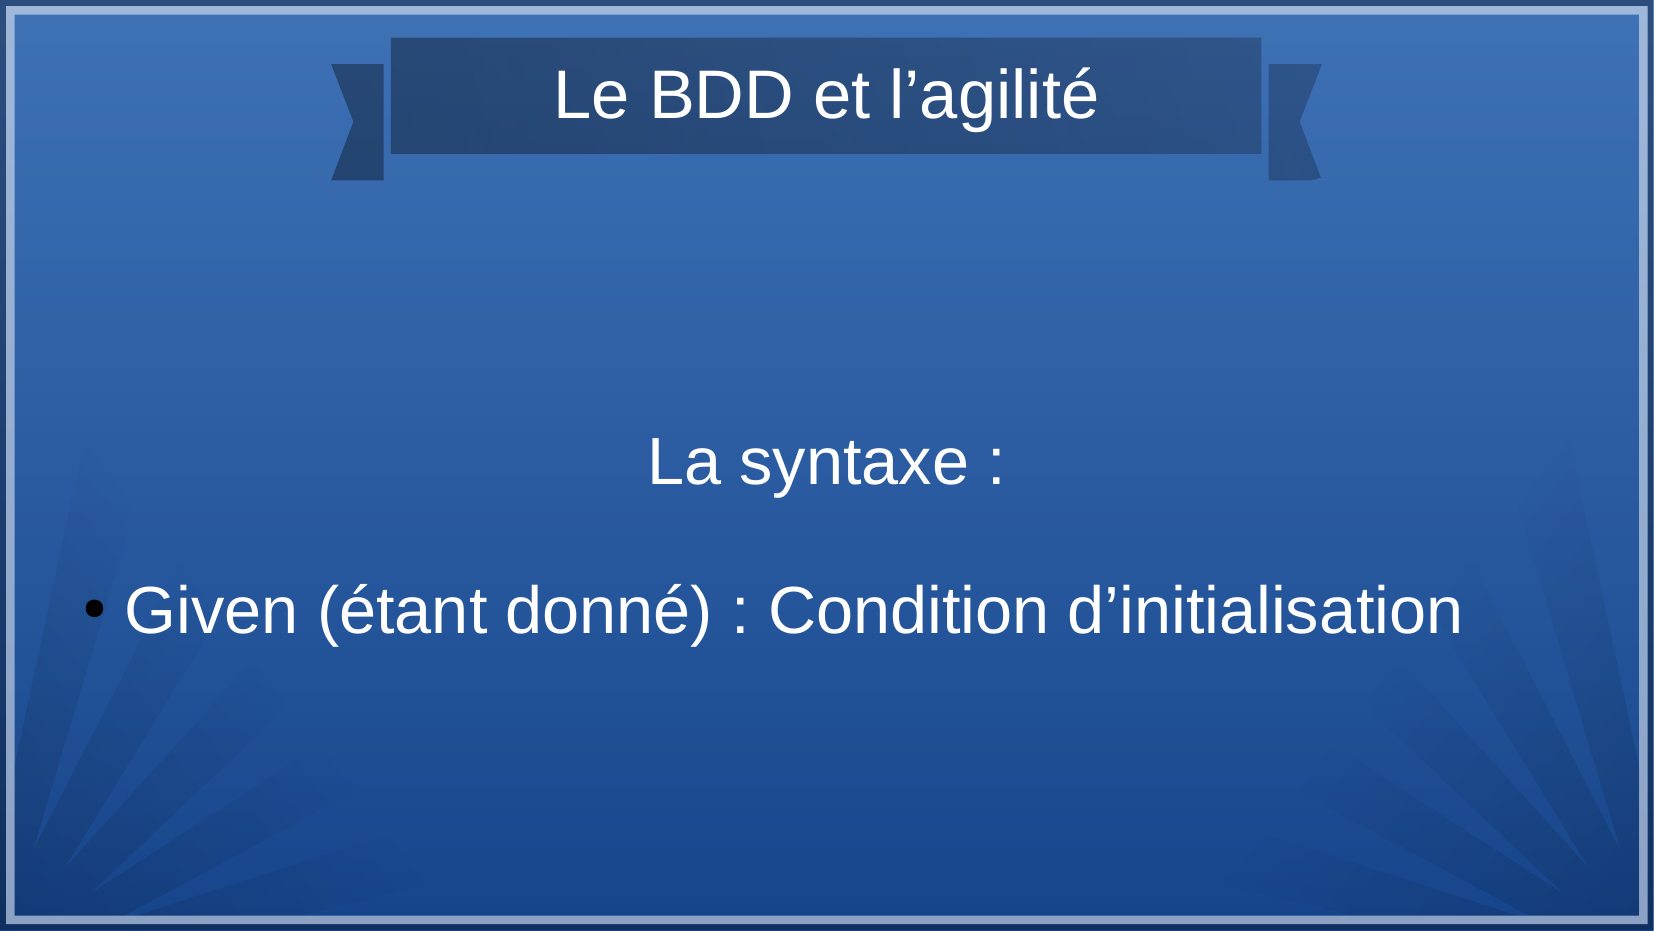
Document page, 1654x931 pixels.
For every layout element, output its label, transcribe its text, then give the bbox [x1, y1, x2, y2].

title Le BDD et l’agilité [389, 35, 1264, 154]
subtitle La syntaxe : Given (étant donné) : Condition d’initialisation [82, 224, 1571, 848]
